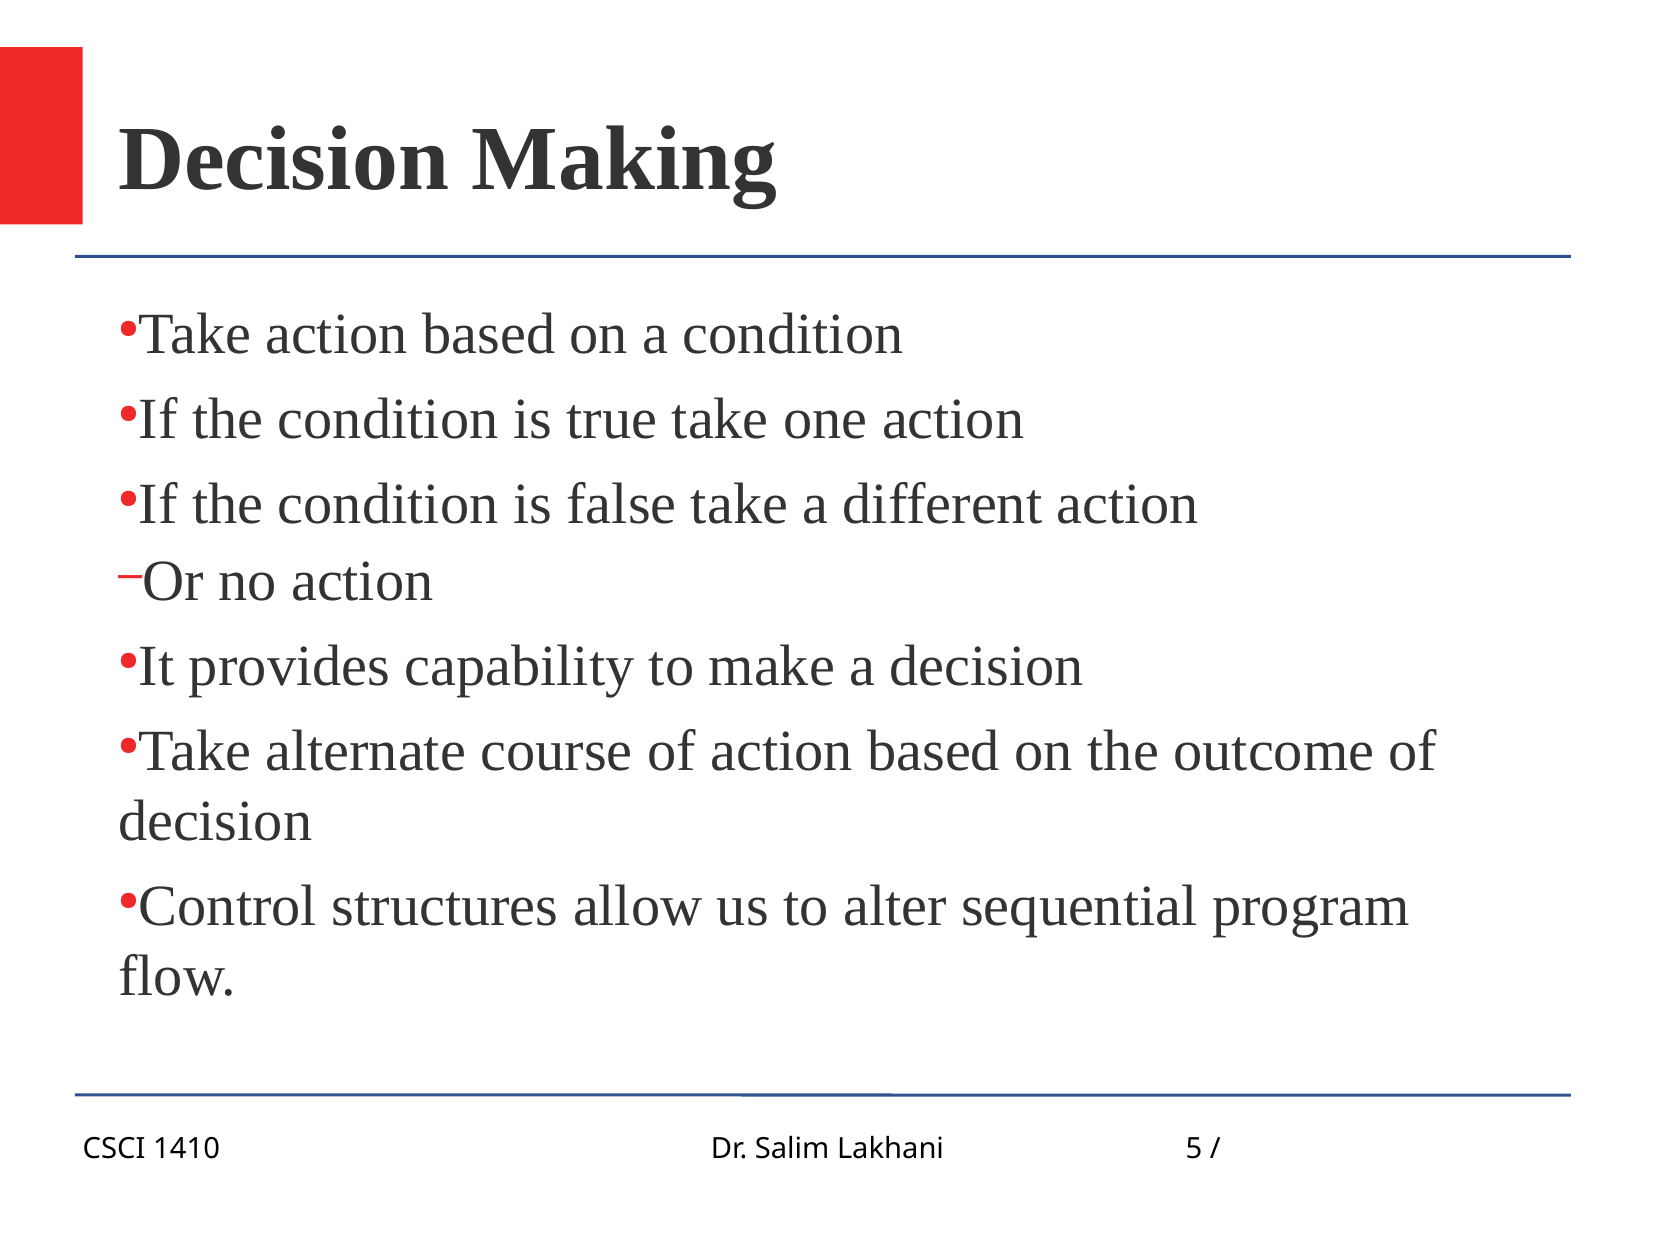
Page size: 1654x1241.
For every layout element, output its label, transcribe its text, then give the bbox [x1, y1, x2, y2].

title Decision Making [118, 49, 1571, 257]
text_box / [1185, 1129, 1571, 1216]
text_box CSCI 1410 [82, 1129, 468, 1216]
list Take action based on a condition If the condition is true take one action If the condition is false take a different action Or no action It provides capability to make a decision Take alternate course of action based on the outcome of decision Control structures allow us to alter sequential program flow. [118, 295, 1536, 1080]
text_box Dr. Salim Lakhani [565, 1129, 1090, 1216]
